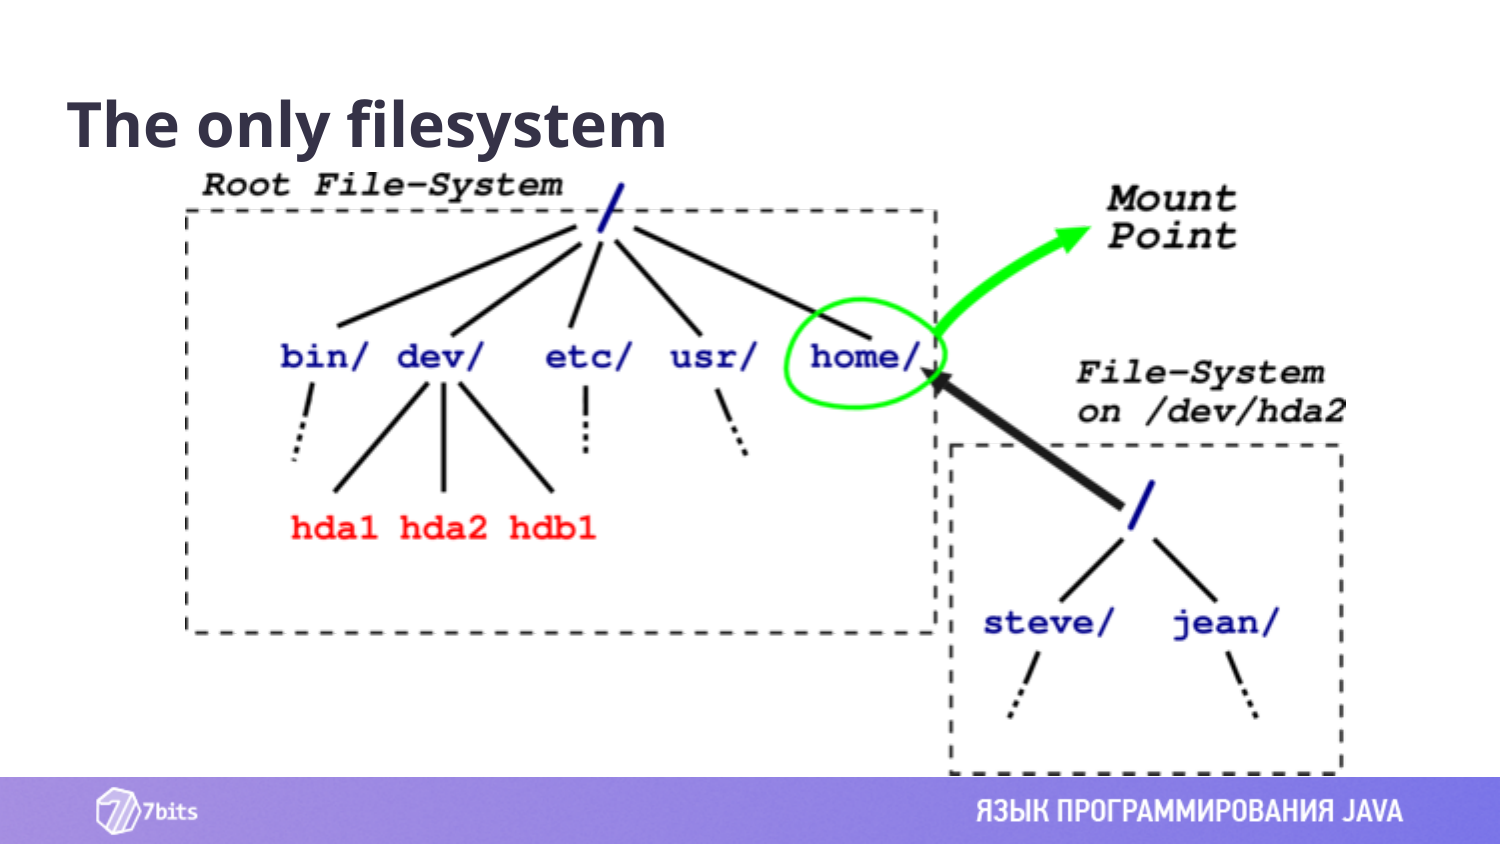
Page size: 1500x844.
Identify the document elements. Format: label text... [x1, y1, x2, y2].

picture [0, 777, 1500, 844]
title The only filesystem [51, 69, 1449, 164]
picture [185, 172, 1346, 776]
